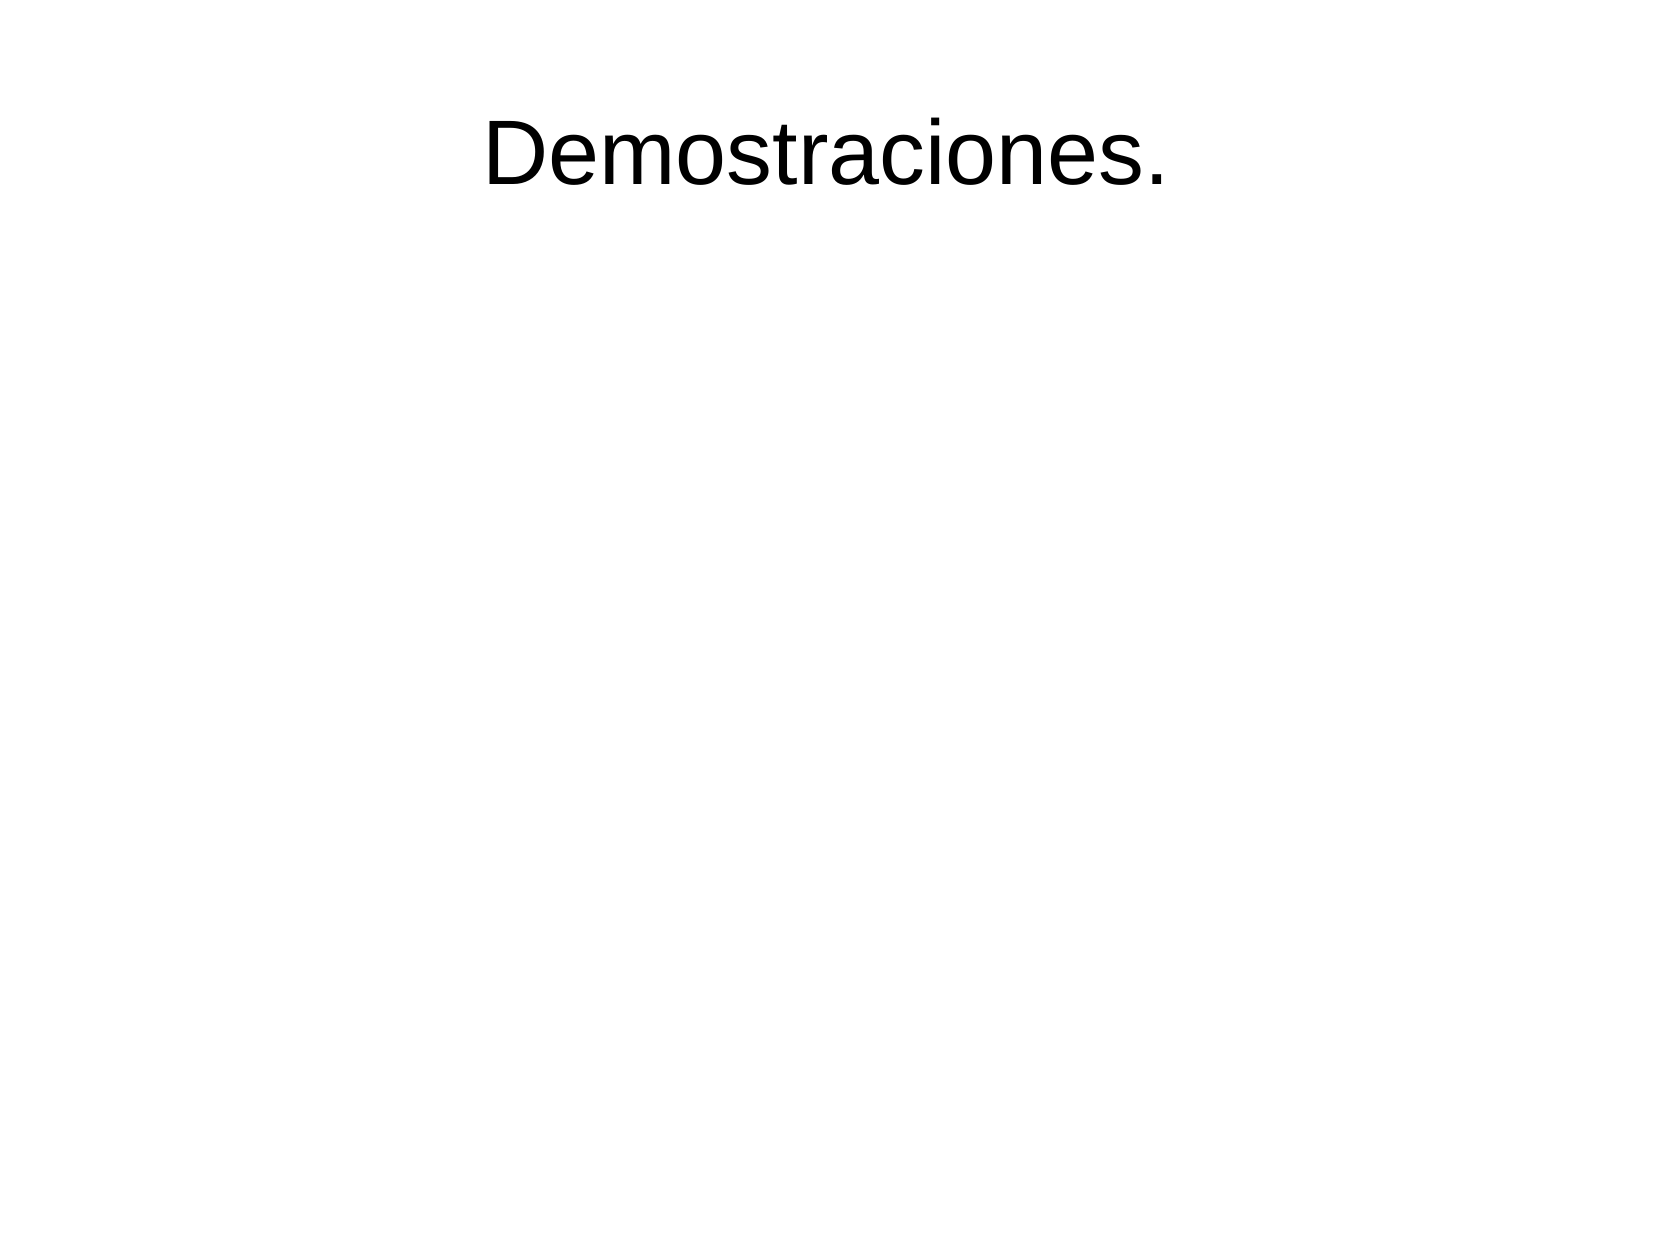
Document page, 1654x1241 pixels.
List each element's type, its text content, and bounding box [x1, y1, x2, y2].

title Demostraciones. [82, 49, 1571, 257]
